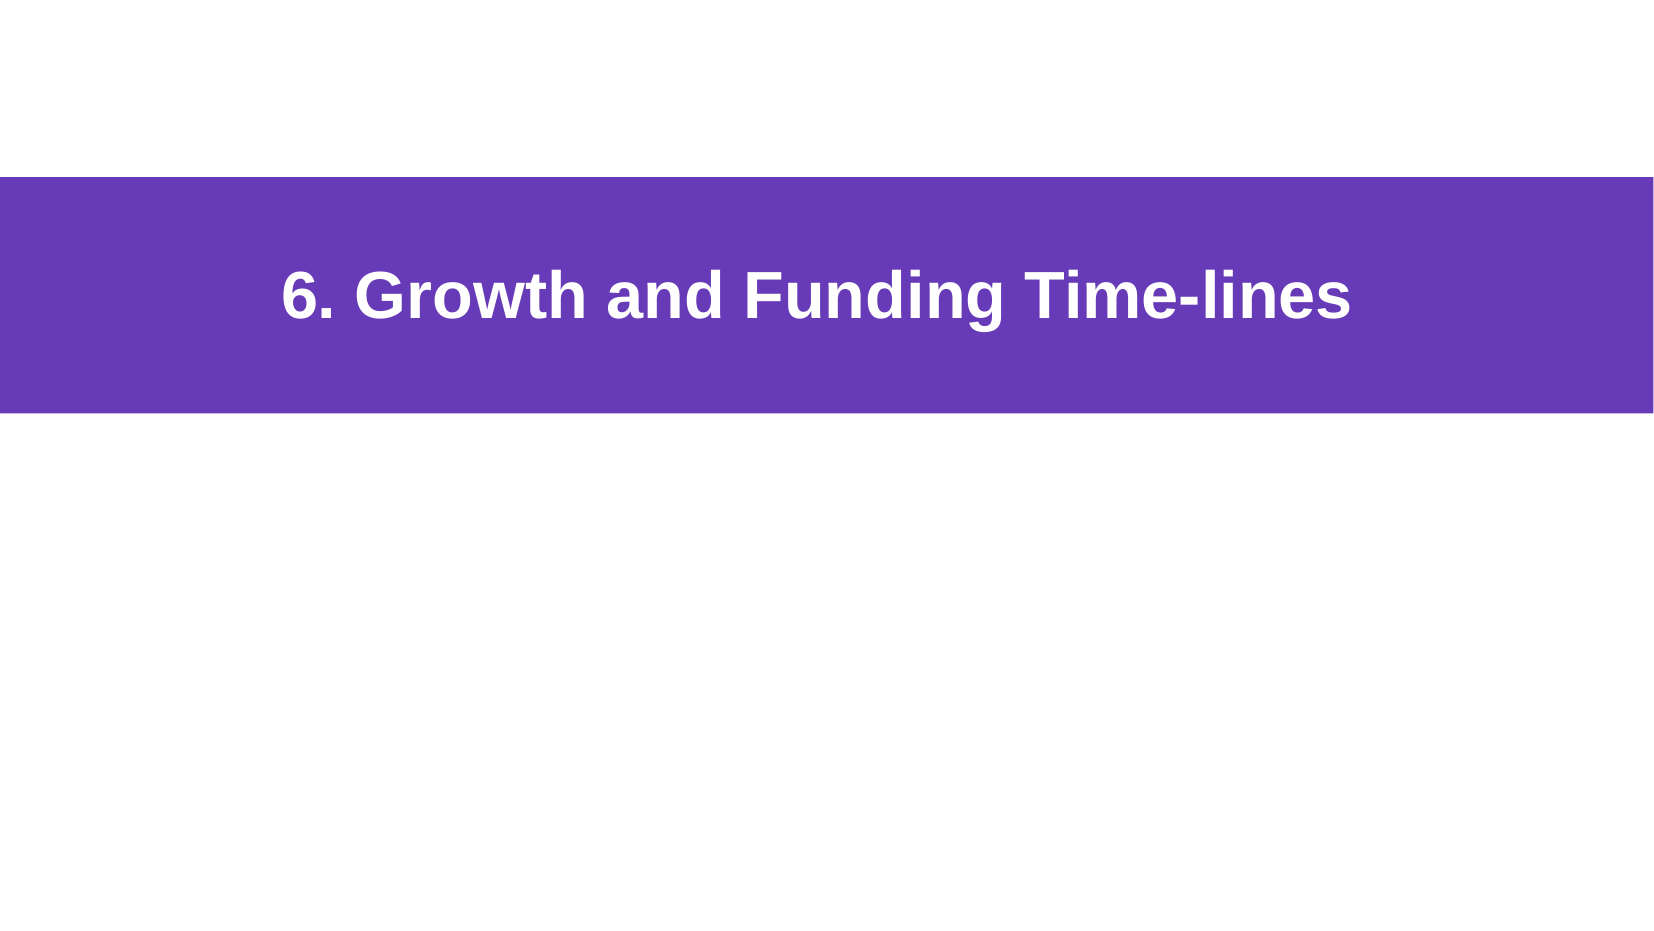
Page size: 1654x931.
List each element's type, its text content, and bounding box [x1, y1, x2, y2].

title 6. Growth and Funding Time-lines [0, 177, 1654, 414]
